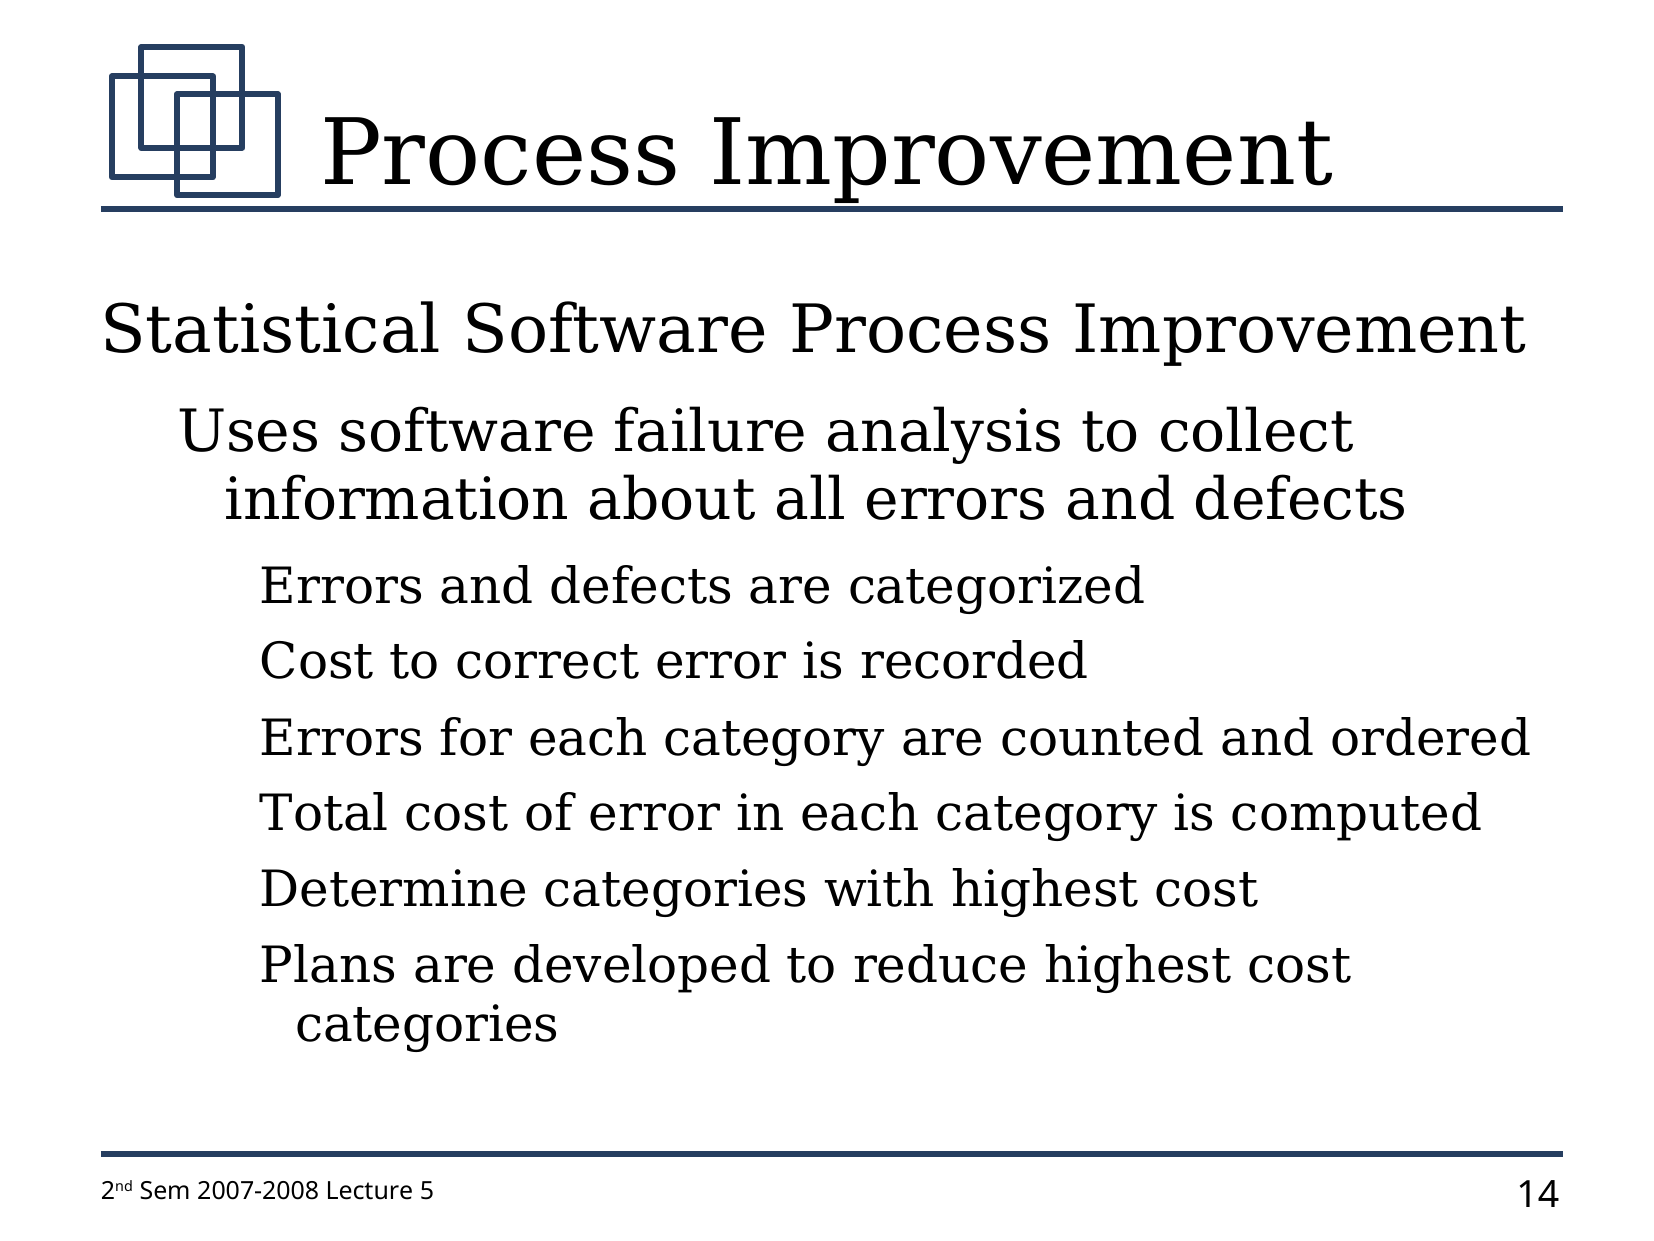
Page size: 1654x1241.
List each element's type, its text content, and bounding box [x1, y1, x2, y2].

list Statistical Software Process Improvement Uses software failure analysis to collect information about all errors and defects Errors and defects are categorized Cost to correct error is recorded Errors for each category are counted and ordered Total cost of error in each category is computed Determine categories with highest cost Plans are developed to reduce highest cost categories [82, 290, 1571, 1109]
title Process Improvement [82, 49, 1571, 257]
